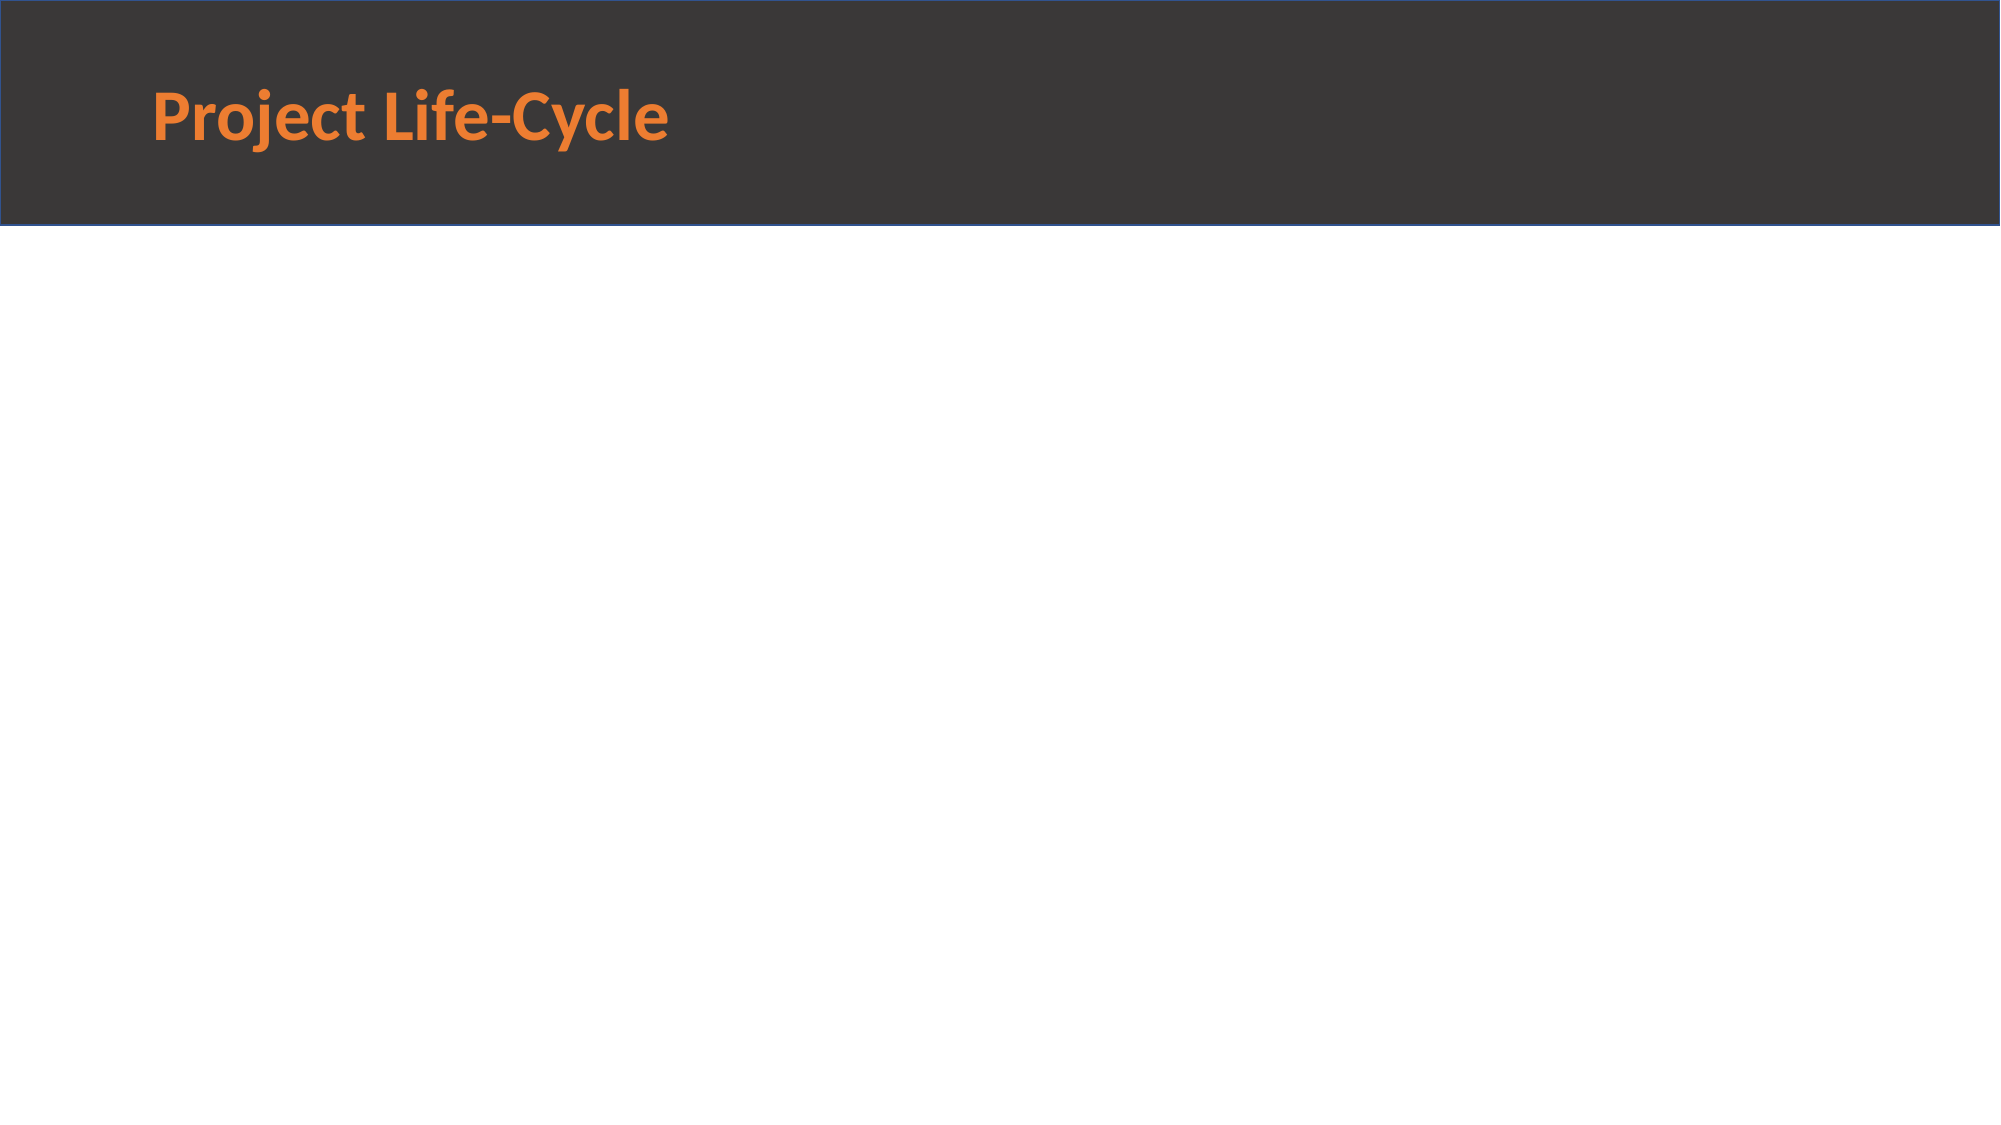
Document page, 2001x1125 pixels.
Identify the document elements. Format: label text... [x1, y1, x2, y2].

title Project Life-Cycle [137, 7, 1863, 225]
text_box [0, 0, 2000, 225]
